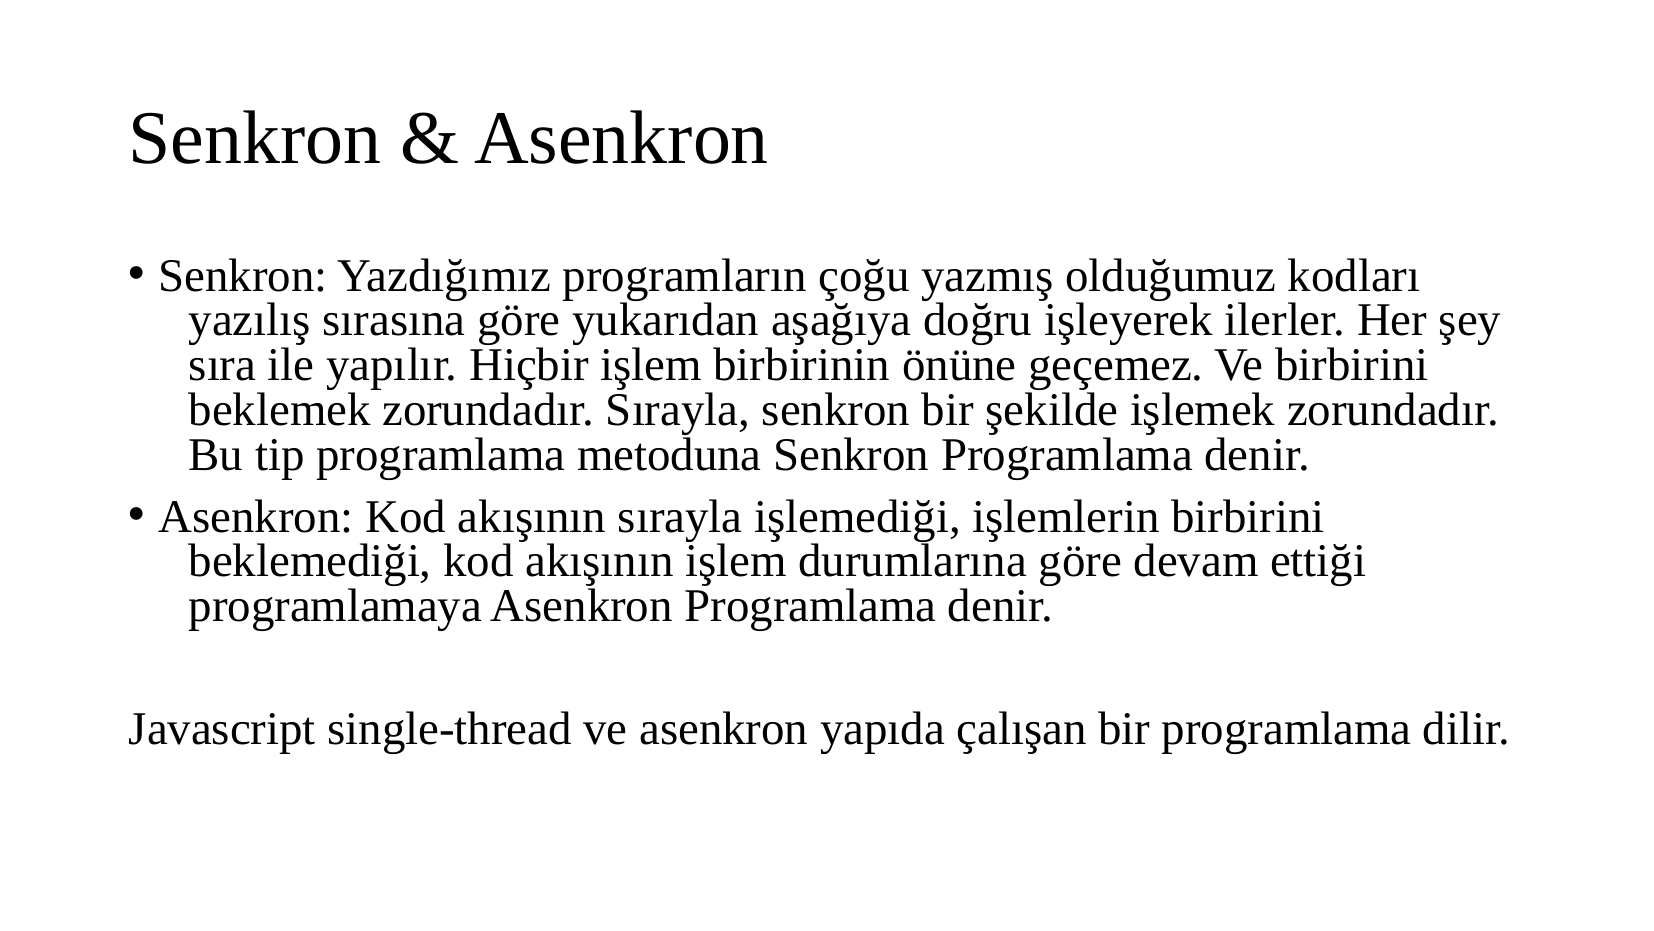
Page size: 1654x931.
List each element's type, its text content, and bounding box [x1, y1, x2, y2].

list Senkron: Yazdığımız programların çoğu yazmış olduğumuz kodları yazılış sırasına göre yukarıdan aşağıya doğru işleyerek ilerler. Her şey sıra ile yapılır. Hiçbir işlem birbirinin önüne geçemez. Ve birbirini beklemek zorundadır. Sırayla, senkron bir şekilde işlemek zorundadır. Bu tip programlama metoduna Senkron Programlama denir. Asenkron: Kod akışının sırayla işlemediği, işlemlerin birbirini beklemediği, kod akışının işlem durumlarına göre devam ettiği programlamaya Asenkron Programlama denir. Javascript single-thread ve asenkron yapıda çalışan bir programlama dilir. [113, 247, 1540, 838]
title Senkron & Asenkron [113, 49, 1540, 230]
